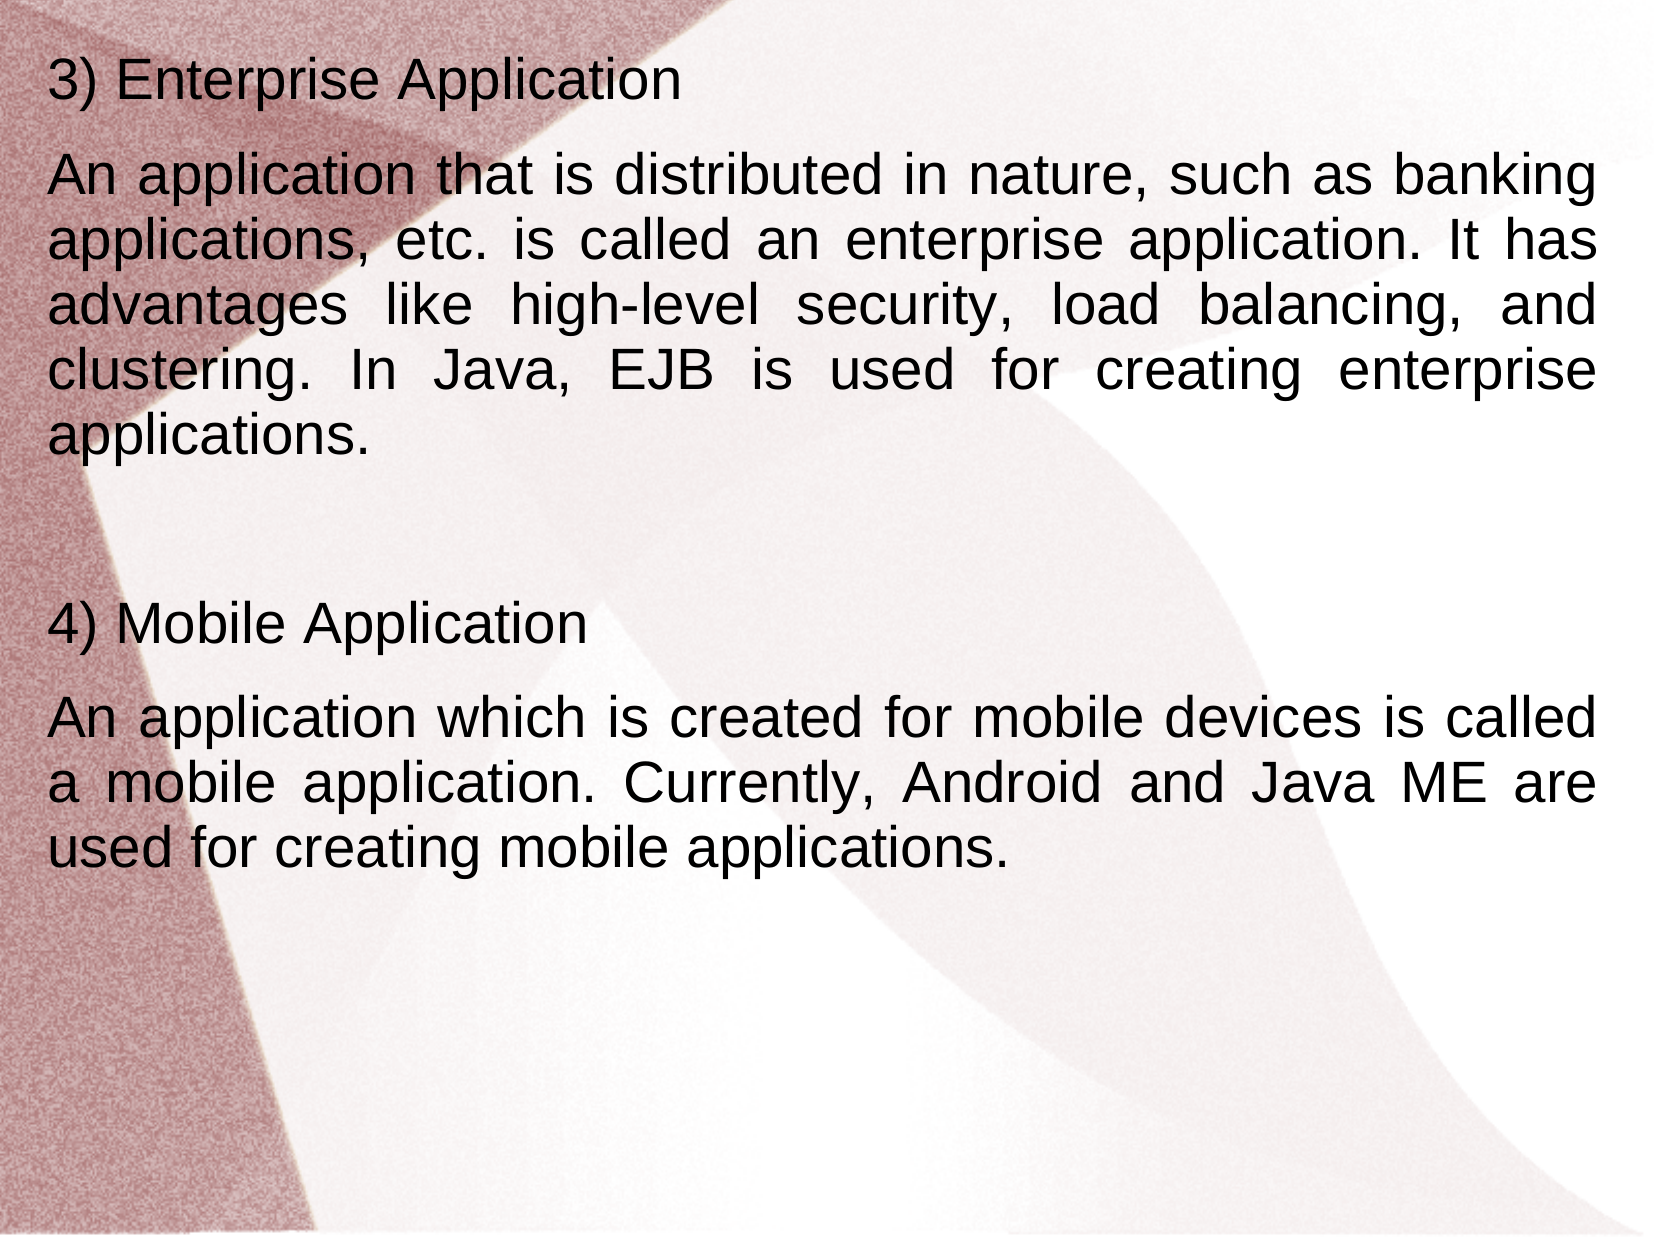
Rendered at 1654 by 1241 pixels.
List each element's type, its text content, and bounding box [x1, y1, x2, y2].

list 3) Enterprise Application An application that is distributed in nature, such as banking applications, etc. is called an enterprise application. It has advantages like high-level security, load balancing, and clustering. In Java, EJB is used for creating enterprise applications. 4) Mobile Application An application which is created for mobile devices is called a mobile application. Currently, Android and Java ME are used for creating mobile applications. [47, 47, 1601, 1193]
picture [0, 0, 1654, 1241]
